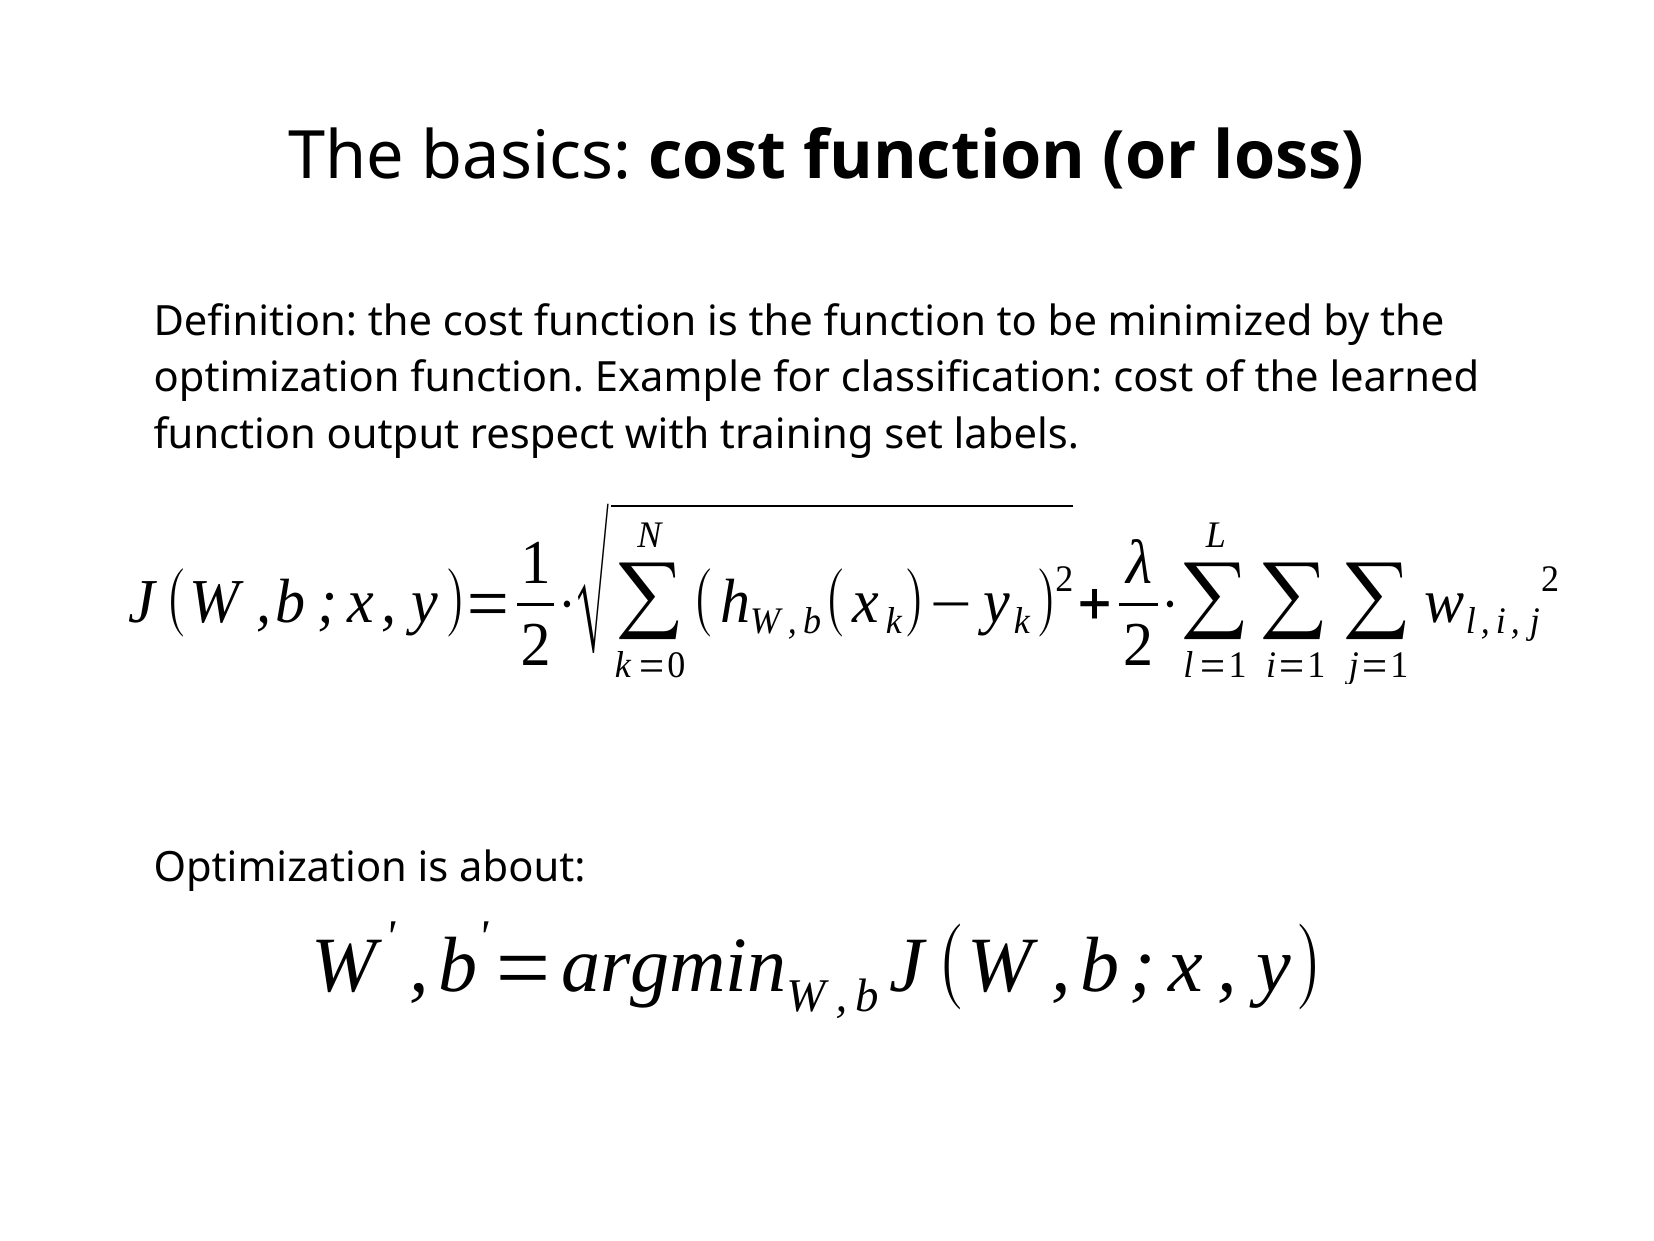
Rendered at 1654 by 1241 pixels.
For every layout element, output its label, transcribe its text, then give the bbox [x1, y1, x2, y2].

chart [113, 500, 1573, 684]
title The basics: cost function (or loss) [82, 49, 1571, 257]
list Definition: the cost function is the function to be minimized by the optimization function. Example for classification: cost of the learned function output respect with training set labels. Optimization is about: [82, 290, 1571, 1010]
chart [292, 908, 1343, 1020]
